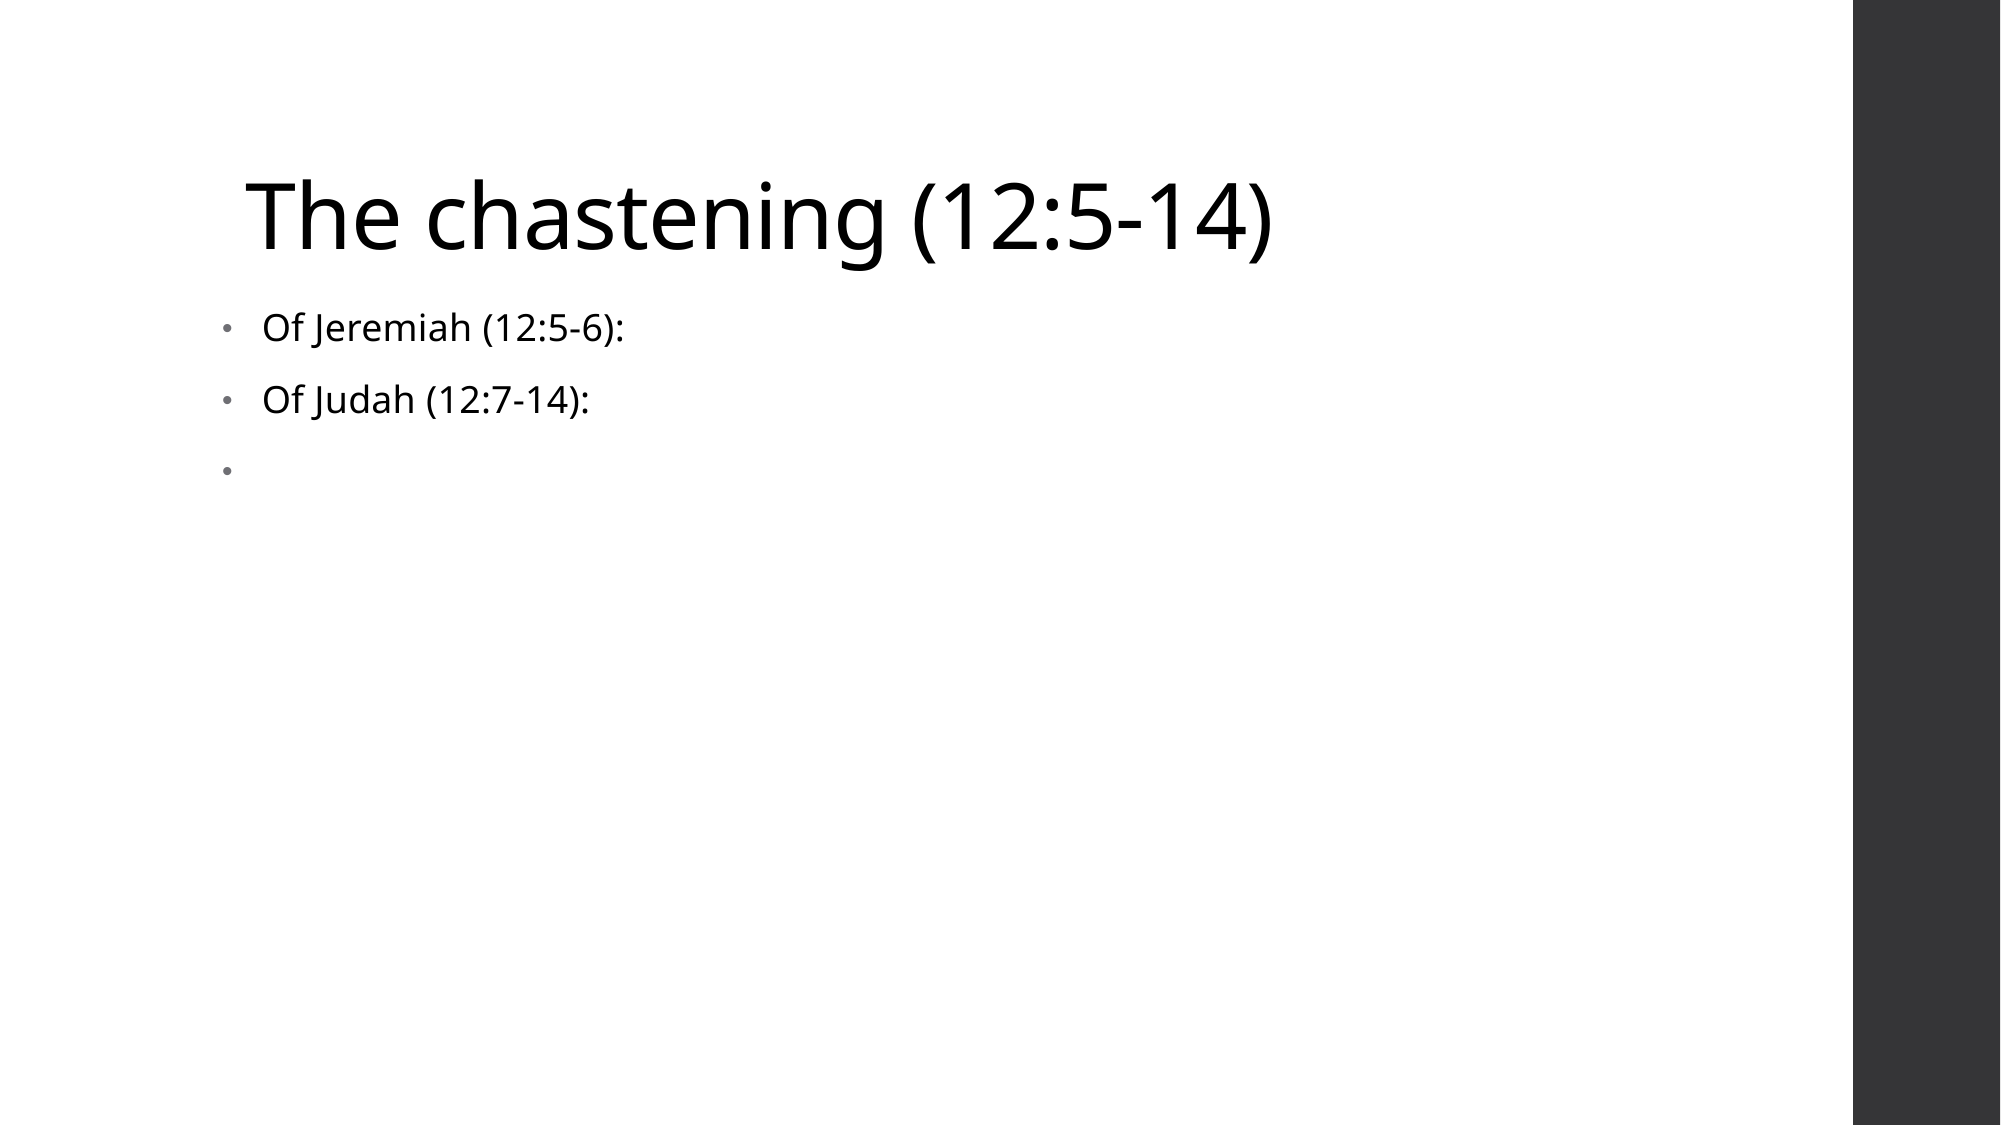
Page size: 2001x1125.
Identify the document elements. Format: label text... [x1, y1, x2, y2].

list Of Jeremiah (12:5-6): Of Judah (12:7-14): [206, 299, 1617, 1014]
title The chastening (12:5-14) [206, 60, 1797, 278]
